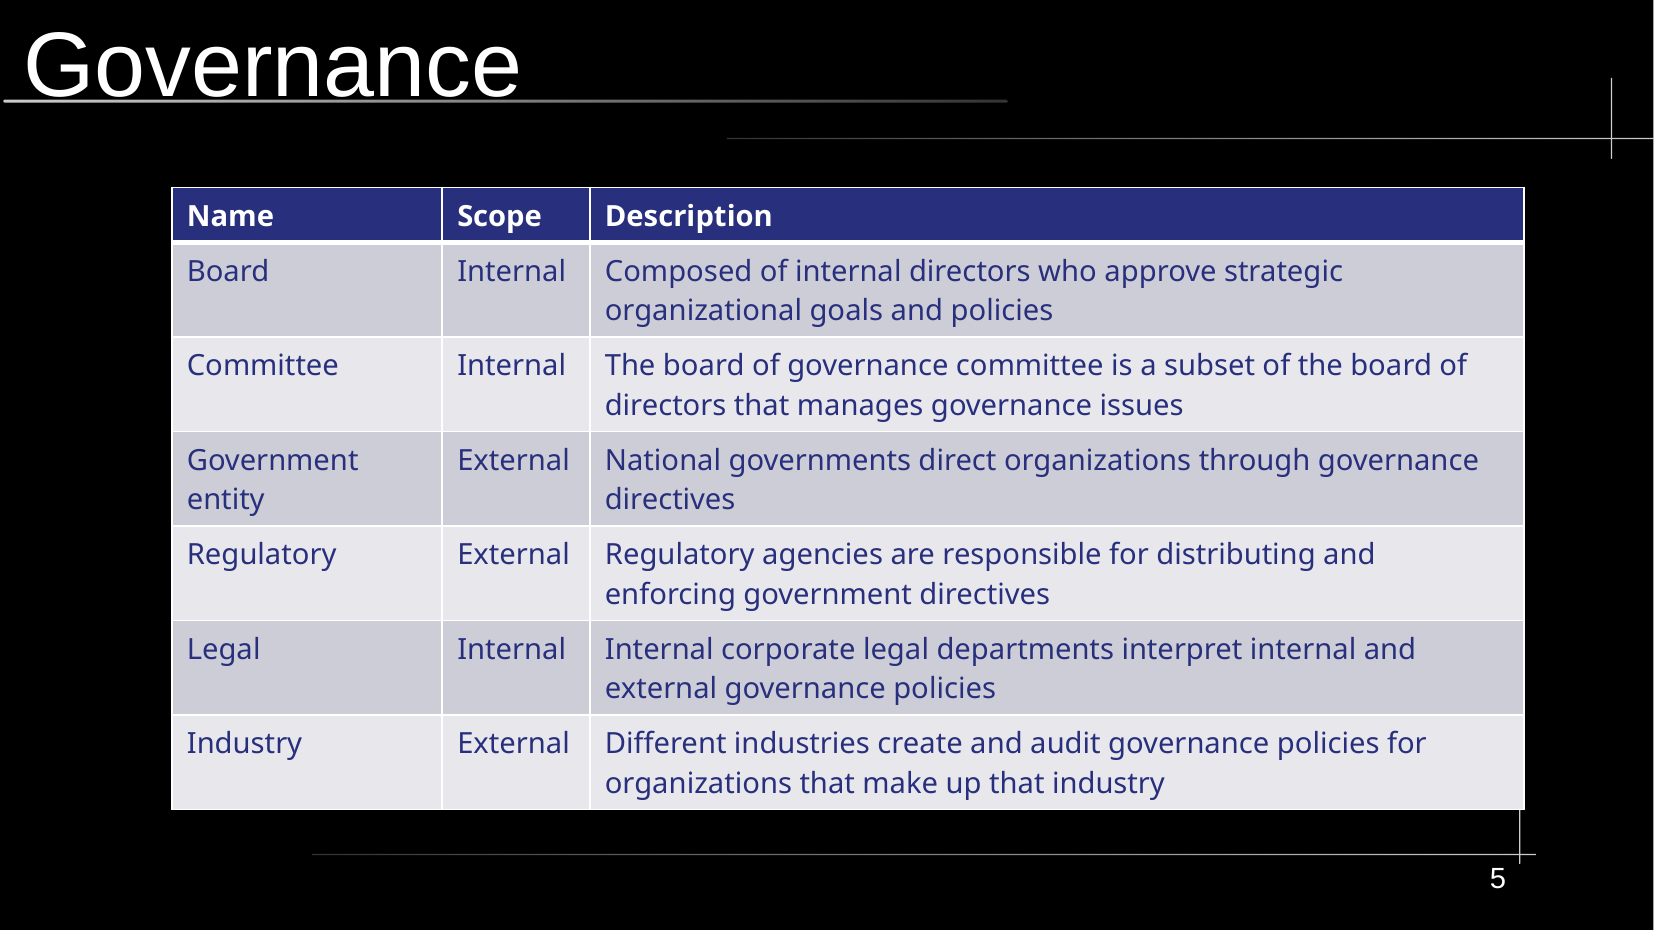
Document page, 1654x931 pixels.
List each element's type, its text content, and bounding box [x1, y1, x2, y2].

table_cell National governments direct organizations through governance directives [591, 432, 1523, 525]
table_cell Government entity [173, 432, 441, 525]
table_header Description [591, 188, 1523, 240]
table_cell Board [173, 245, 441, 336]
table_header Name [173, 188, 441, 240]
table_cell External [443, 716, 589, 809]
table_cell External [443, 432, 589, 525]
table_cell Internal [443, 338, 589, 431]
table_cell Regulatory agencies are responsible for distributing and enforcing government directives [591, 527, 1523, 620]
table_cell Internal [443, 245, 589, 336]
table_cell Different industries create and audit governance policies for organizations that make up that industry [591, 716, 1523, 809]
table_cell Internal [443, 621, 589, 714]
table_cell Committee [173, 338, 441, 431]
table_cell Industry [173, 716, 441, 809]
table_cell The board of governance committee is a subset of the board of directors that manages governance issues [591, 338, 1523, 431]
title Governance [23, 11, 1589, 119]
table_cell Legal [173, 621, 441, 714]
table_cell Internal corporate legal departments interpret internal and external governance policies [591, 621, 1523, 714]
table_cell Composed of internal directors who approve strategic organizational goals and policies [591, 245, 1523, 336]
table_cell External [443, 527, 589, 620]
table_cell Regulatory [173, 527, 441, 620]
table_header Scope [443, 188, 589, 240]
